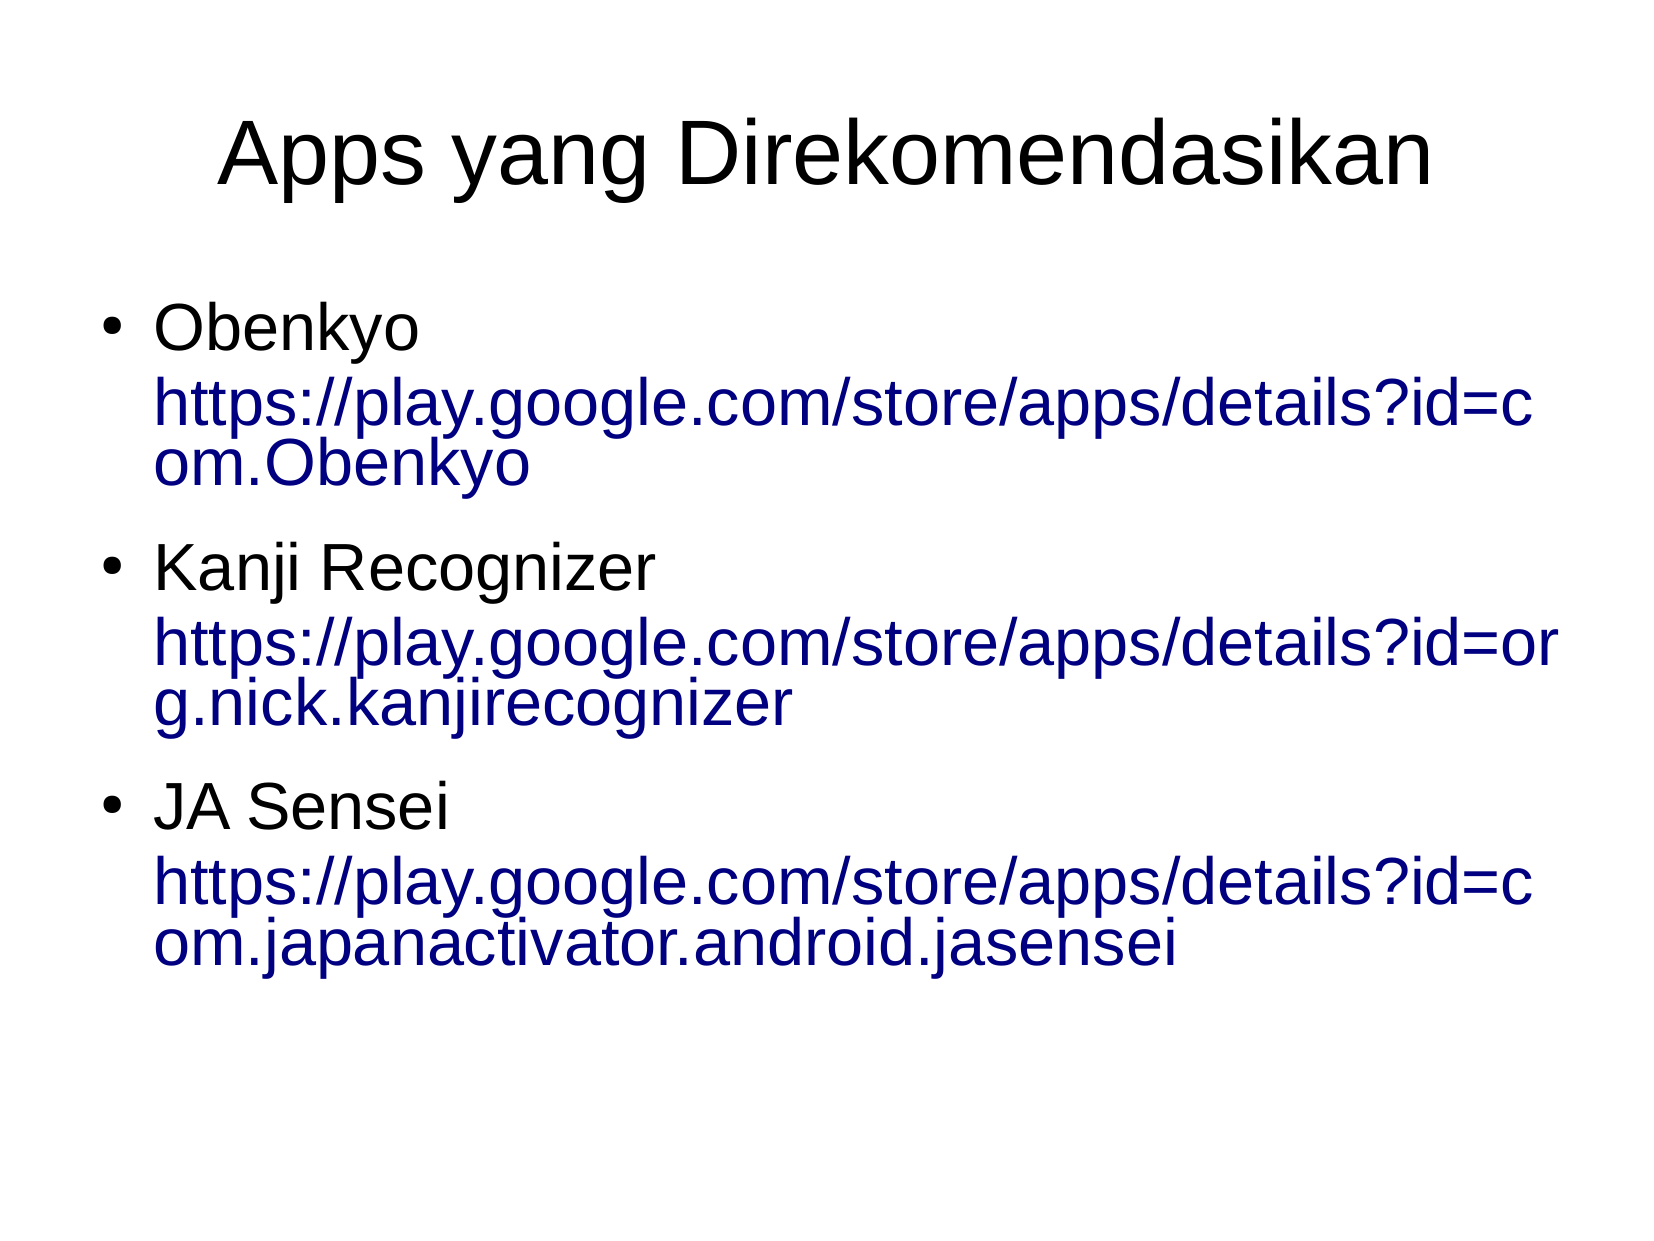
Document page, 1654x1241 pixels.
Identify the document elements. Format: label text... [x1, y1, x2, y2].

list Obenkyo https://play.google.com/store/apps/details?id=com.Obenkyo Kanji Recognizer https://play.google.com/store/apps/details?id=org.nick.kanjirecognizer JA Sensei https://play.google.com/store/apps/details?id=com.japanactivator.android.jasensei [82, 290, 1571, 1010]
title Apps yang Direkomendasikan [82, 49, 1571, 257]
